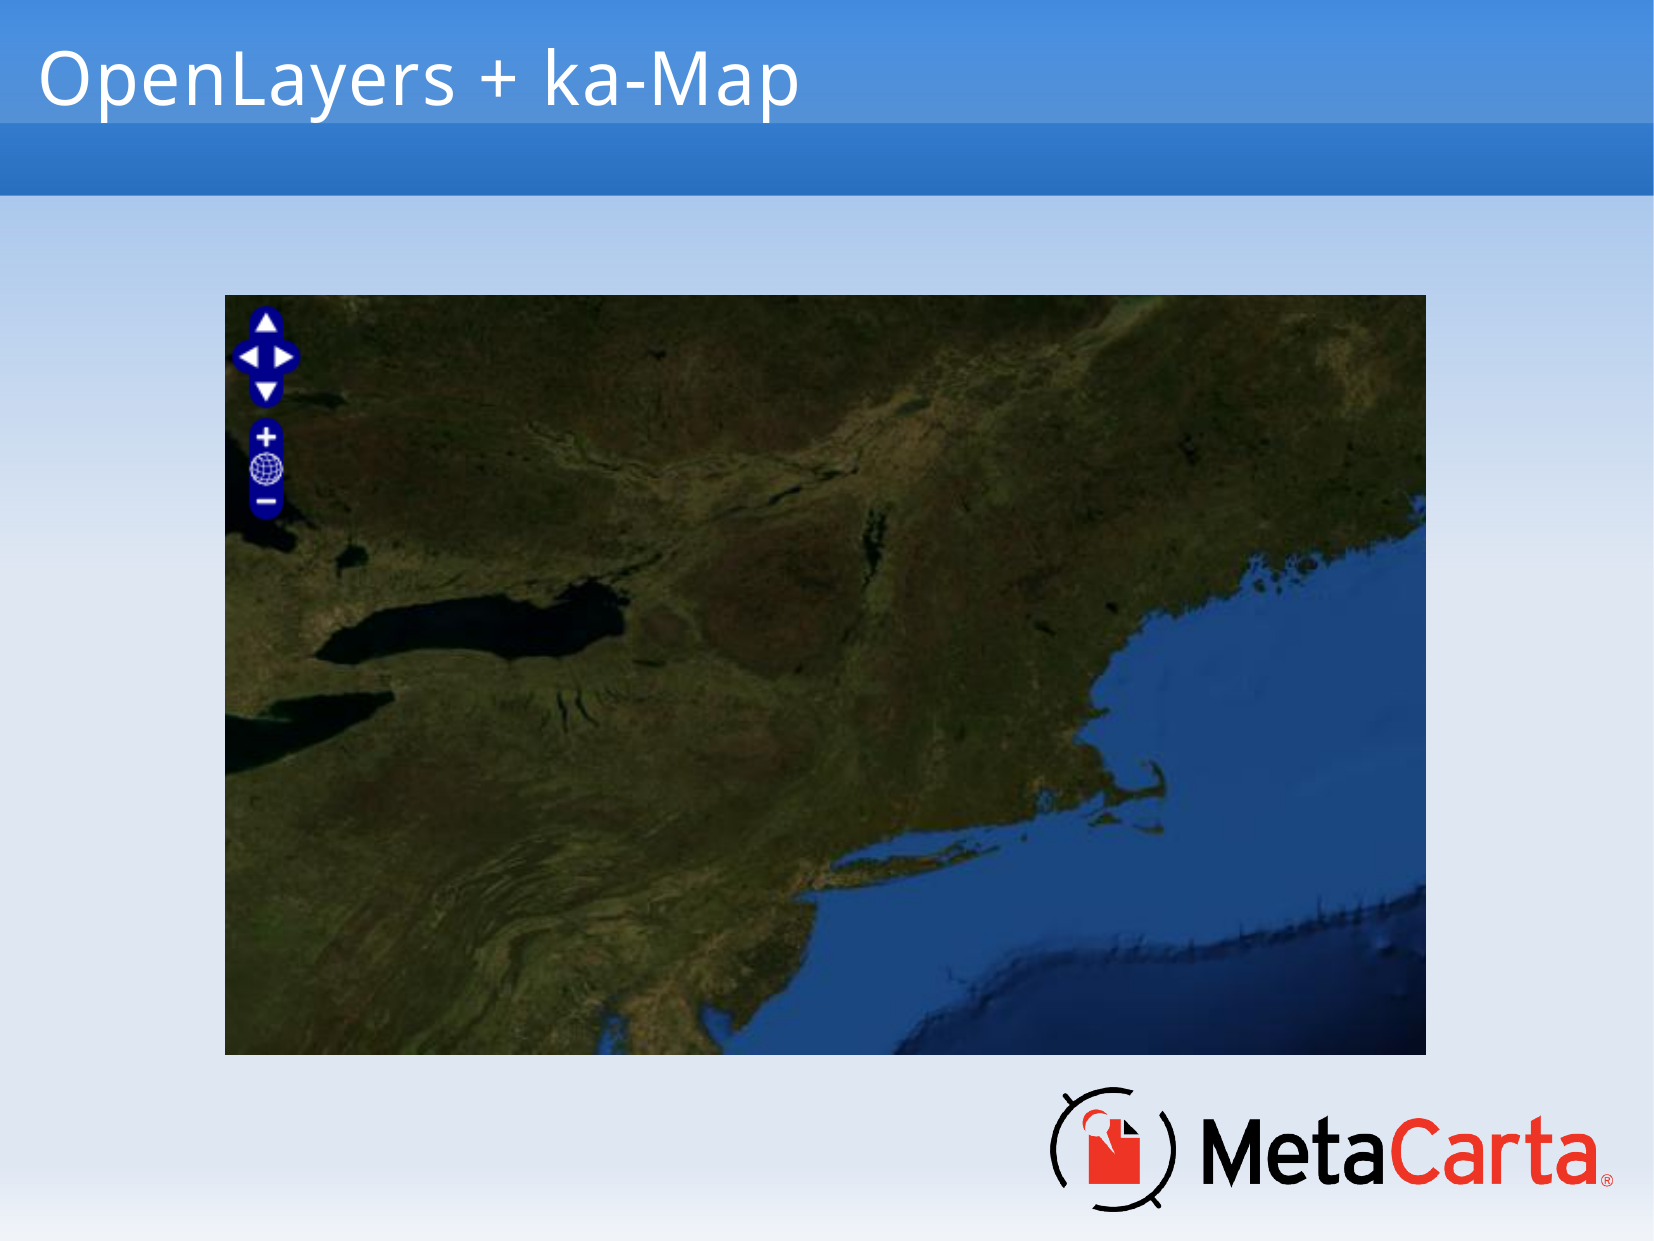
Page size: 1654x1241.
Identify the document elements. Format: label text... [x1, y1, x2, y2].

picture [0, 0, 1654, 1241]
title OpenLayers + ka-Map [37, 2, 1463, 151]
